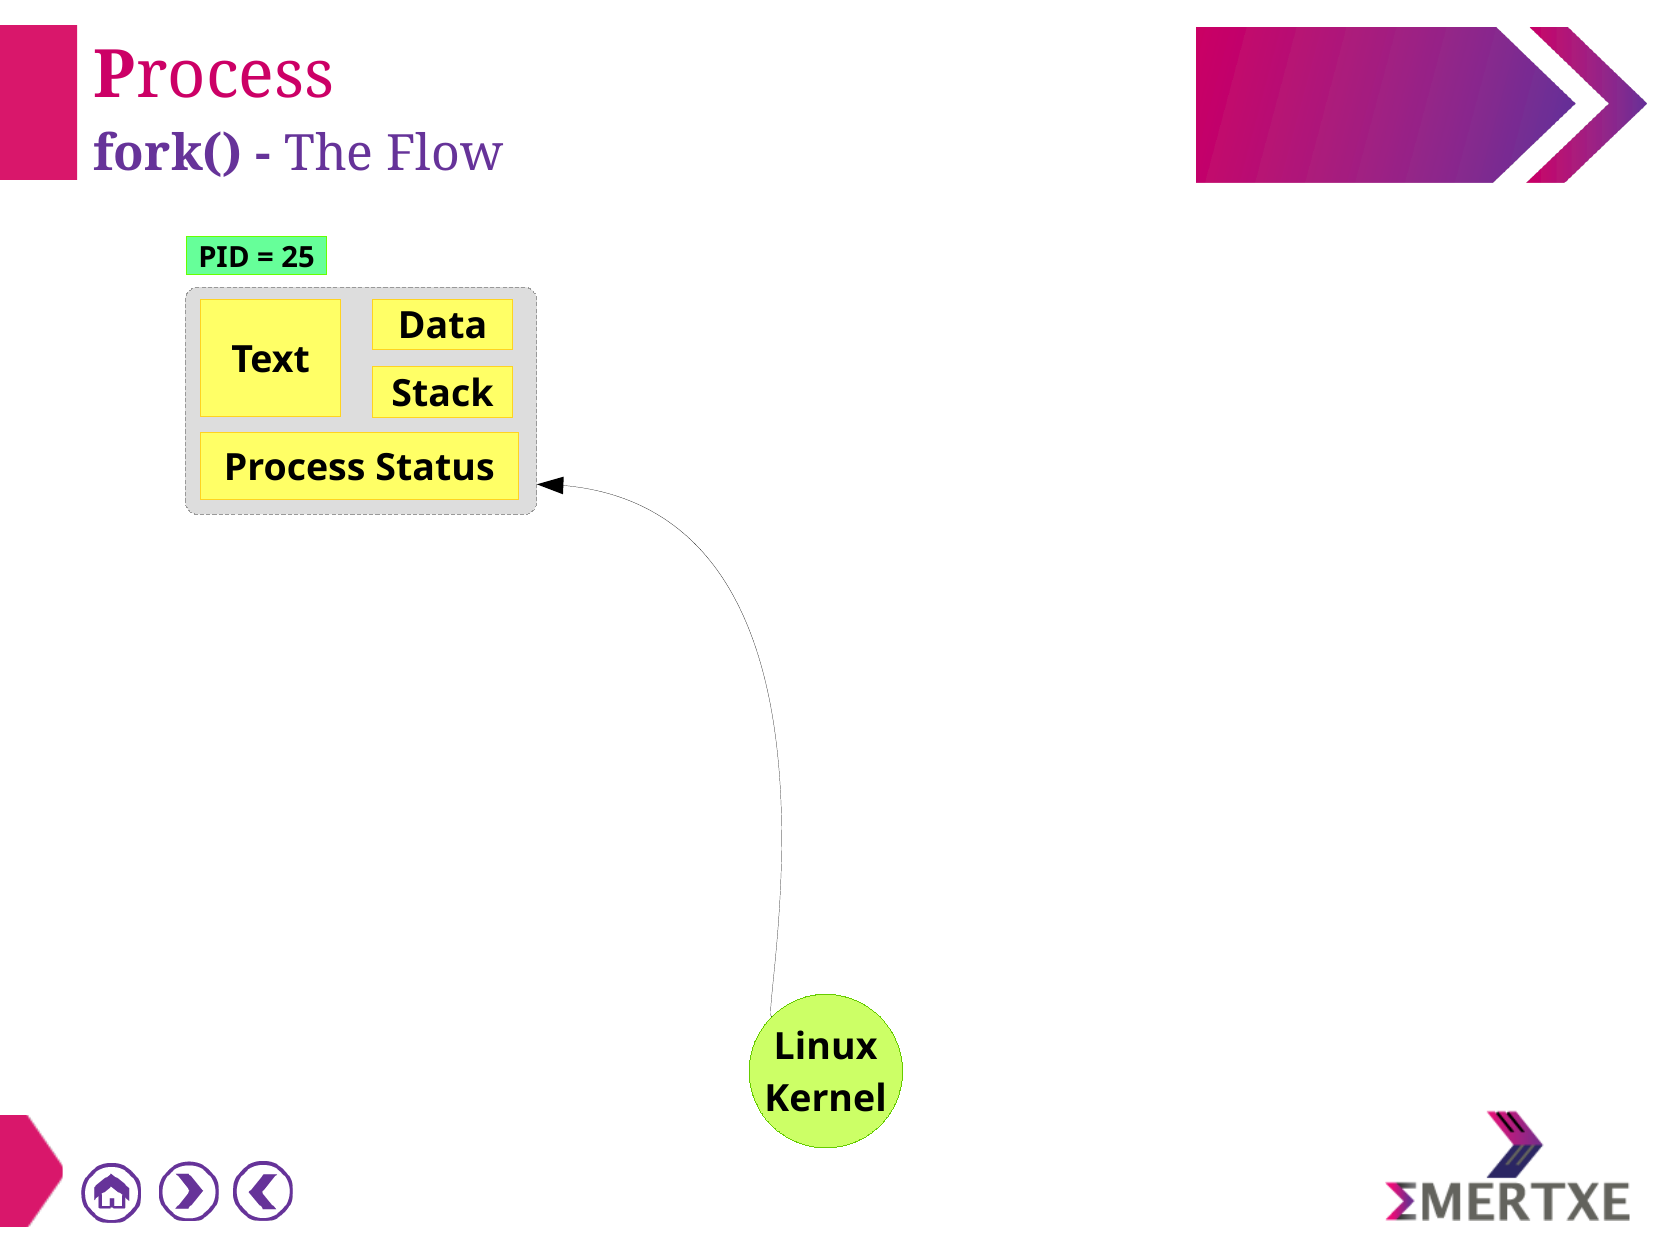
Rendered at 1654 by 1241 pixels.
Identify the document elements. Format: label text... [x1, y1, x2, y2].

text_box Linux Kernel [749, 994, 903, 1148]
text_box [185, 287, 537, 515]
picture [81, 1163, 141, 1223]
text_box Process Status [200, 432, 519, 500]
text_box Stack [372, 366, 513, 418]
text_box Text [200, 299, 341, 417]
picture [1385, 1107, 1631, 1221]
picture [159, 1161, 219, 1221]
title Process fork() - The Flow [93, 2, 1571, 210]
text_box PID = 25 [186, 236, 327, 275]
text_box Data [372, 299, 513, 350]
picture [1571, 27, 1647, 183]
picture [233, 1161, 293, 1221]
